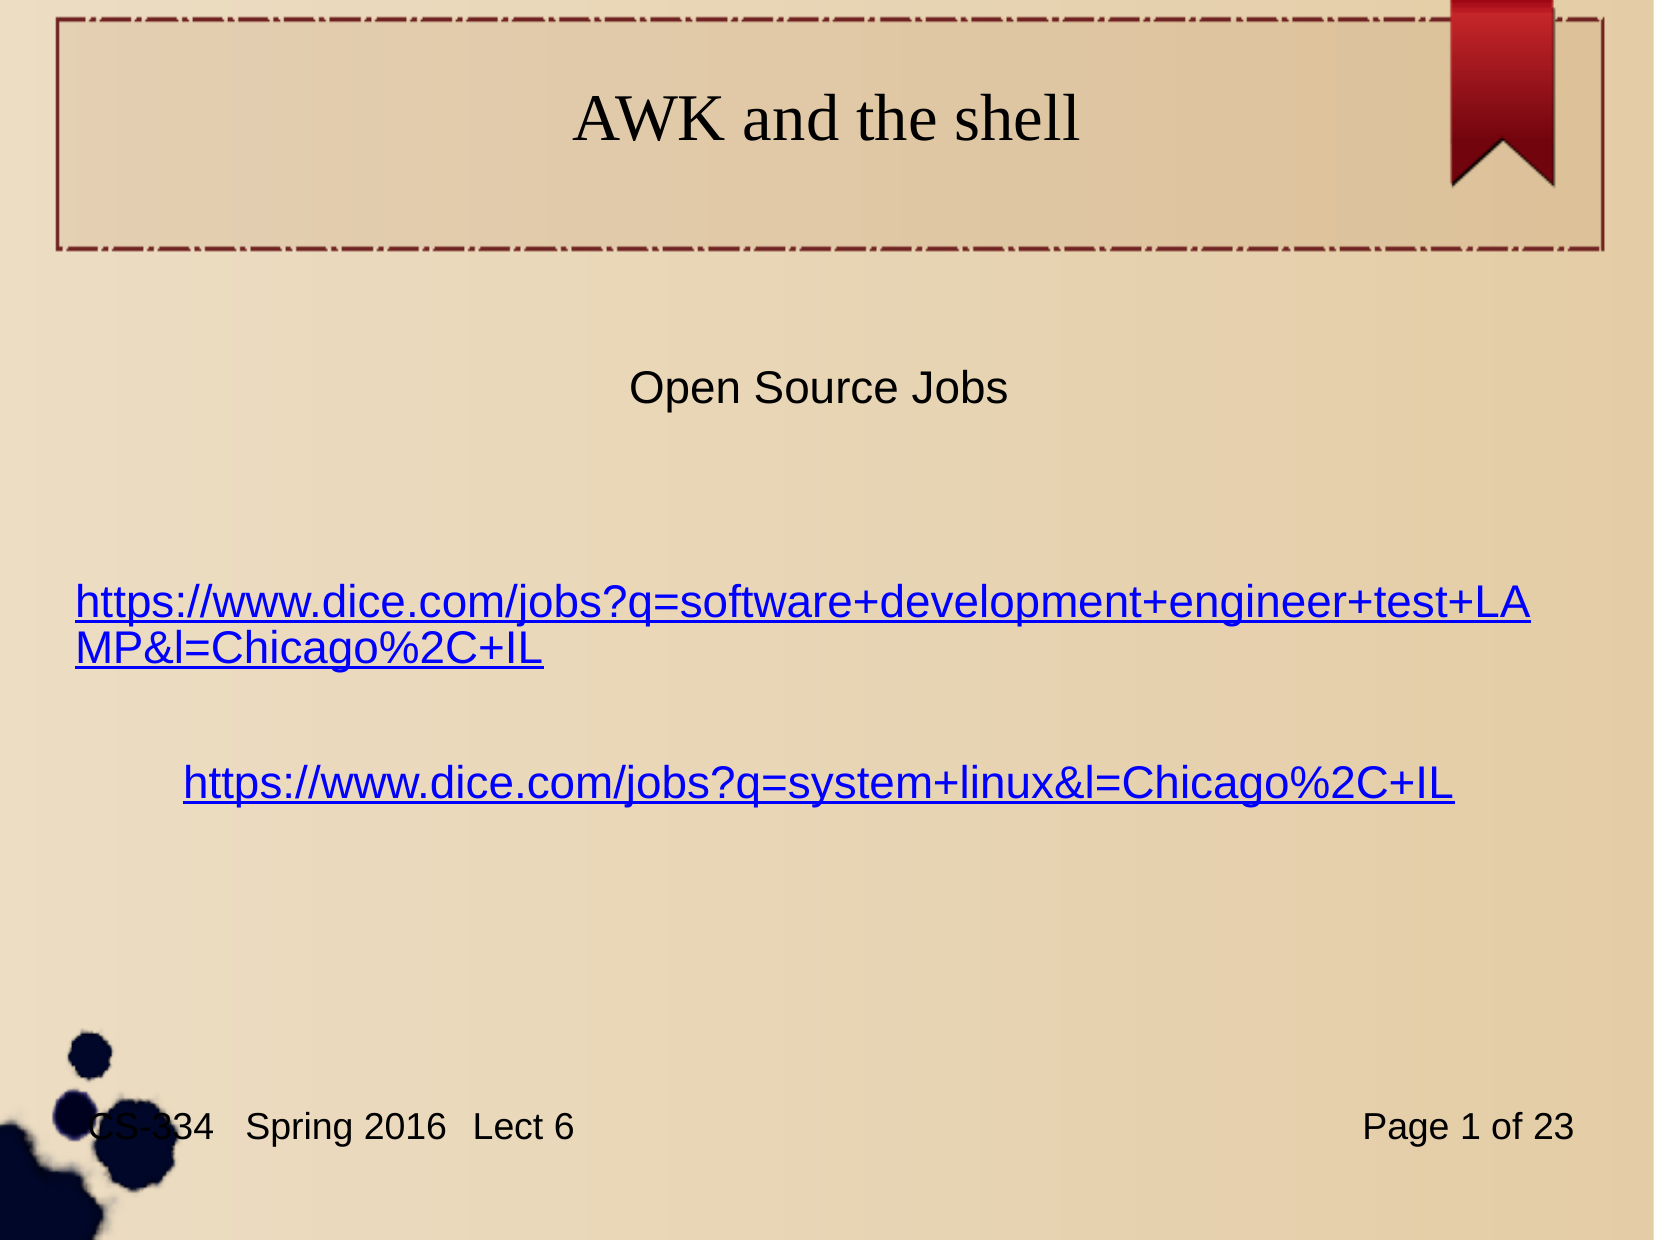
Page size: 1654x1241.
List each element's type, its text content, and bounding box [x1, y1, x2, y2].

picture [0, 0, 1654, 1240]
text_box CS-334 Spring 2016 Lect 6 Page <number> of 23 [6, 1095, 1654, 1165]
text_box AWK and the shell [82, 47, 1571, 180]
text_box Open Source Jobs https://www.dice.com/jobs?q=software+development+engineer+test+LAMP&l=Chicago%2C+IL https://www.dice.com/jobs?q=system+linux&l=Chicago%2C+IL [74, 240, 1564, 960]
